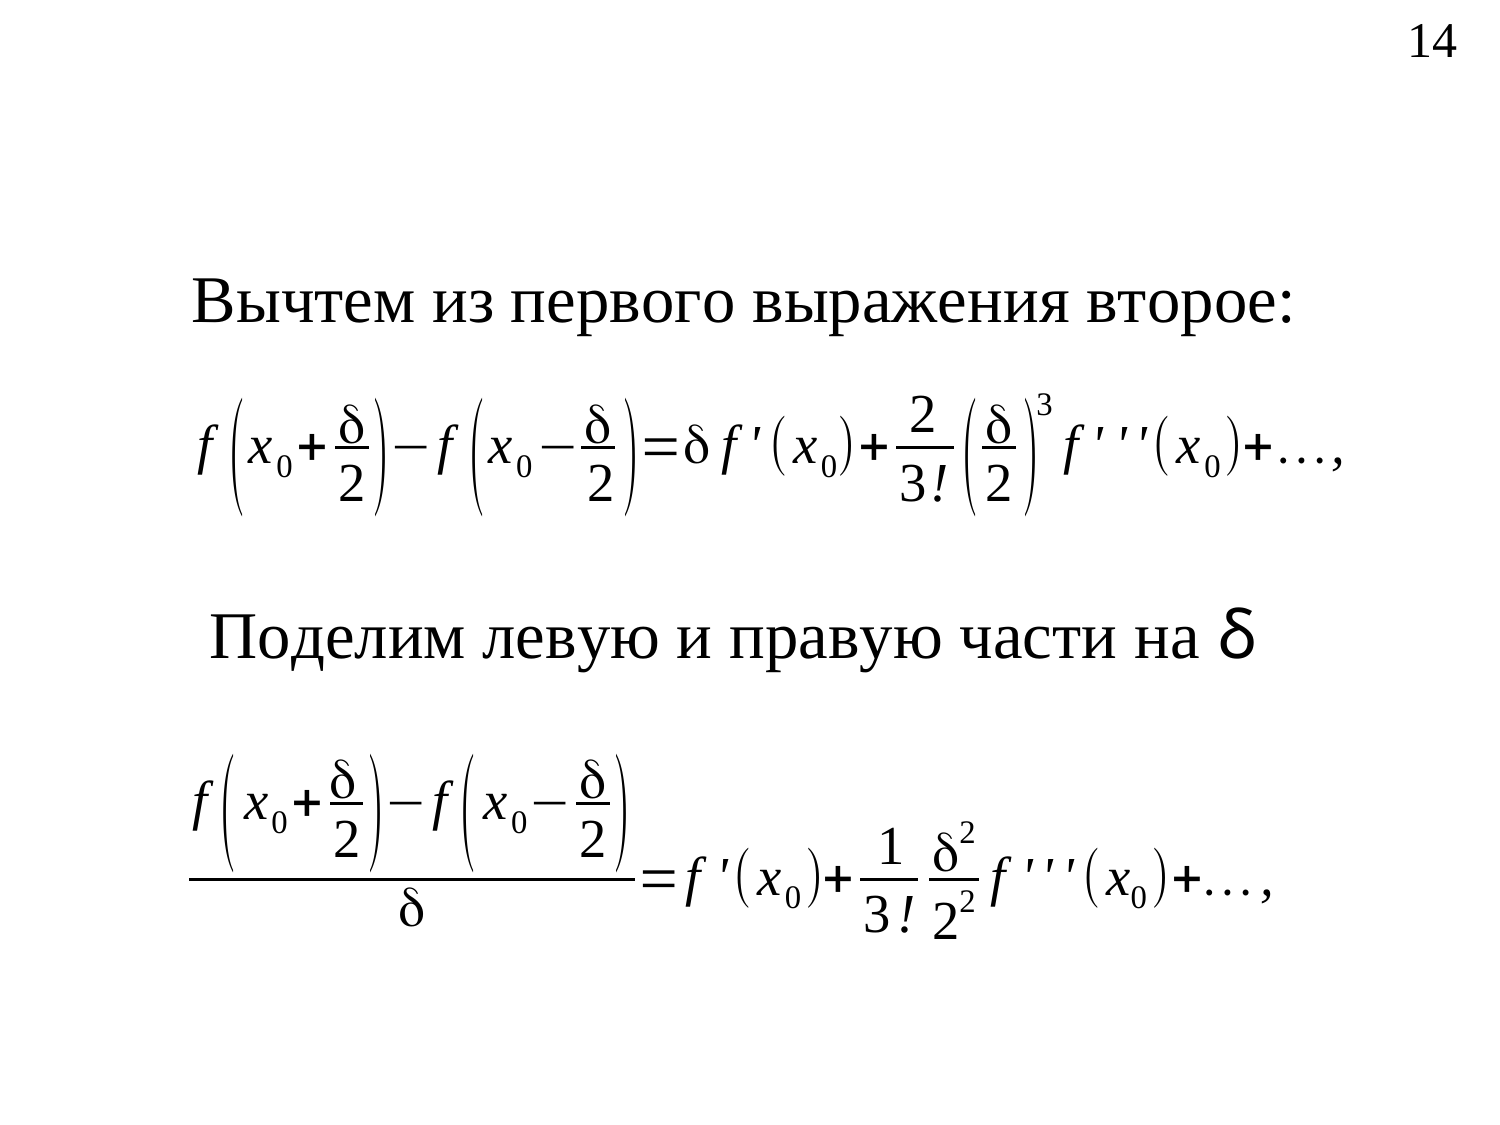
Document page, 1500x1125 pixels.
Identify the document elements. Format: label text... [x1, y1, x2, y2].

chart [172, 750, 1286, 952]
text_box Вычтем из первого выражения второе: [177, 248, 1323, 359]
chart [183, 384, 1359, 520]
text_box Поделим левую и правую части на δ [194, 584, 1291, 680]
